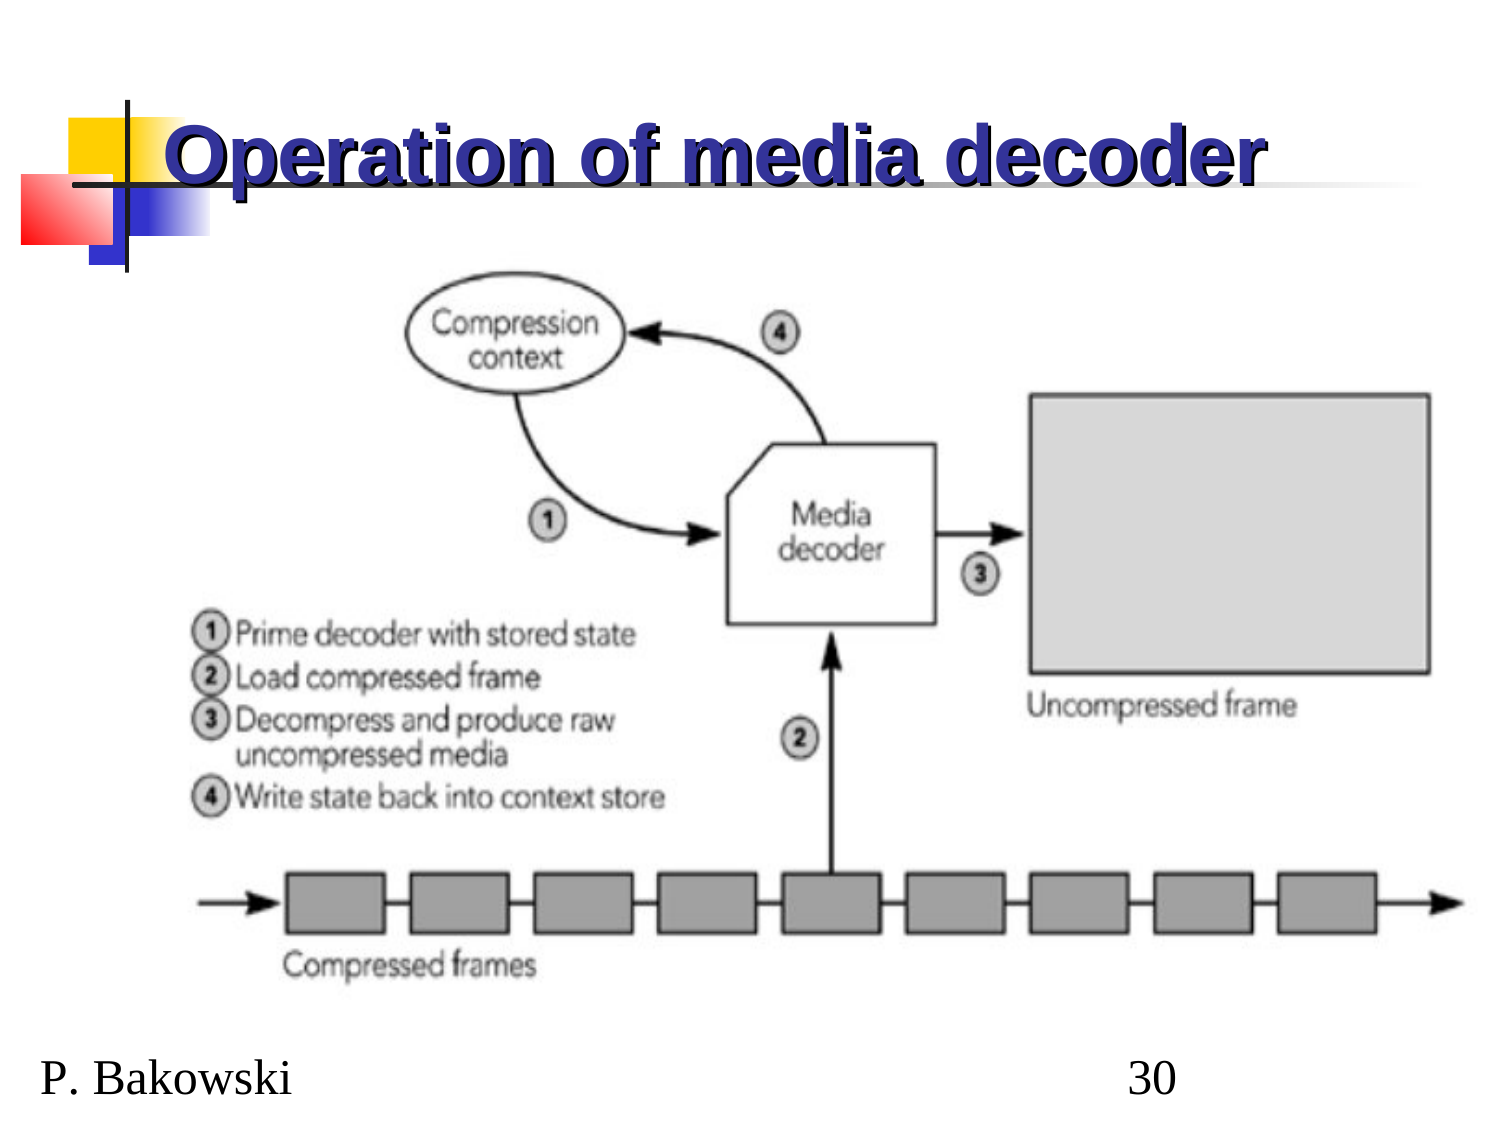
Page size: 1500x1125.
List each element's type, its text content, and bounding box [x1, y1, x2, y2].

picture [129, 236, 1489, 1000]
title Operation of media decoder [147, 92, 1500, 213]
